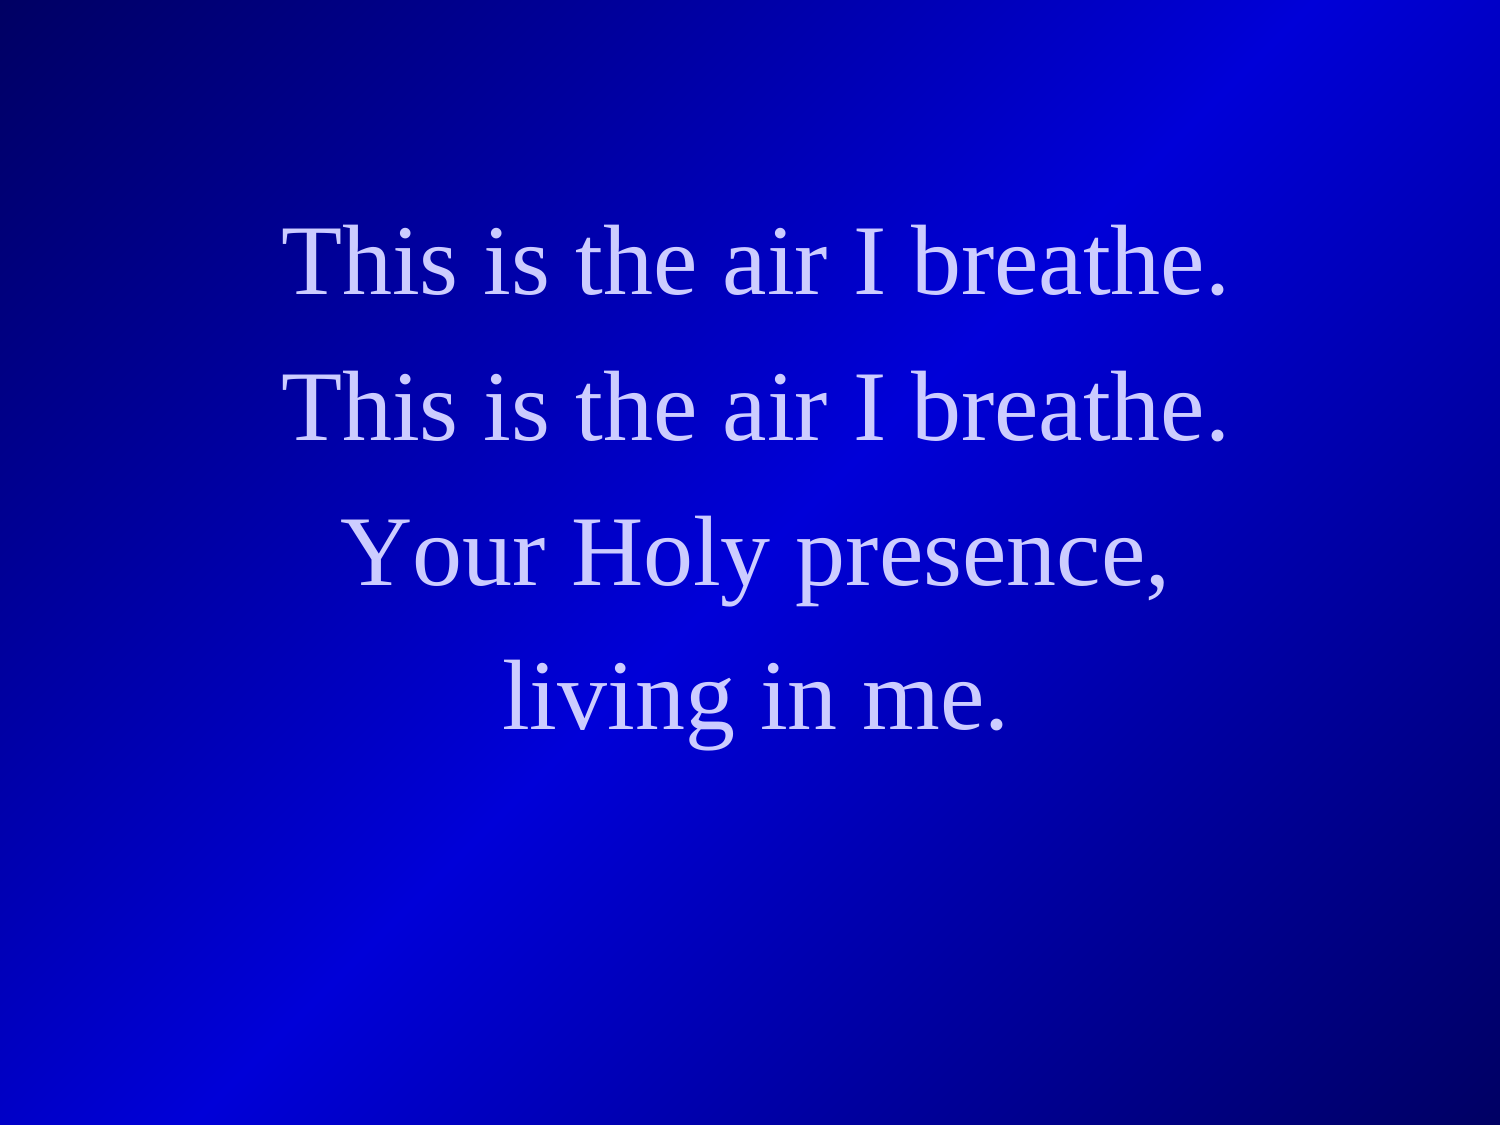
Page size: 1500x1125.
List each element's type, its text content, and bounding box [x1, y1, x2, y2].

subtitle This is the air I breathe. This is the air I breathe. Your Holy presence, living in me. [125, 187, 1388, 813]
